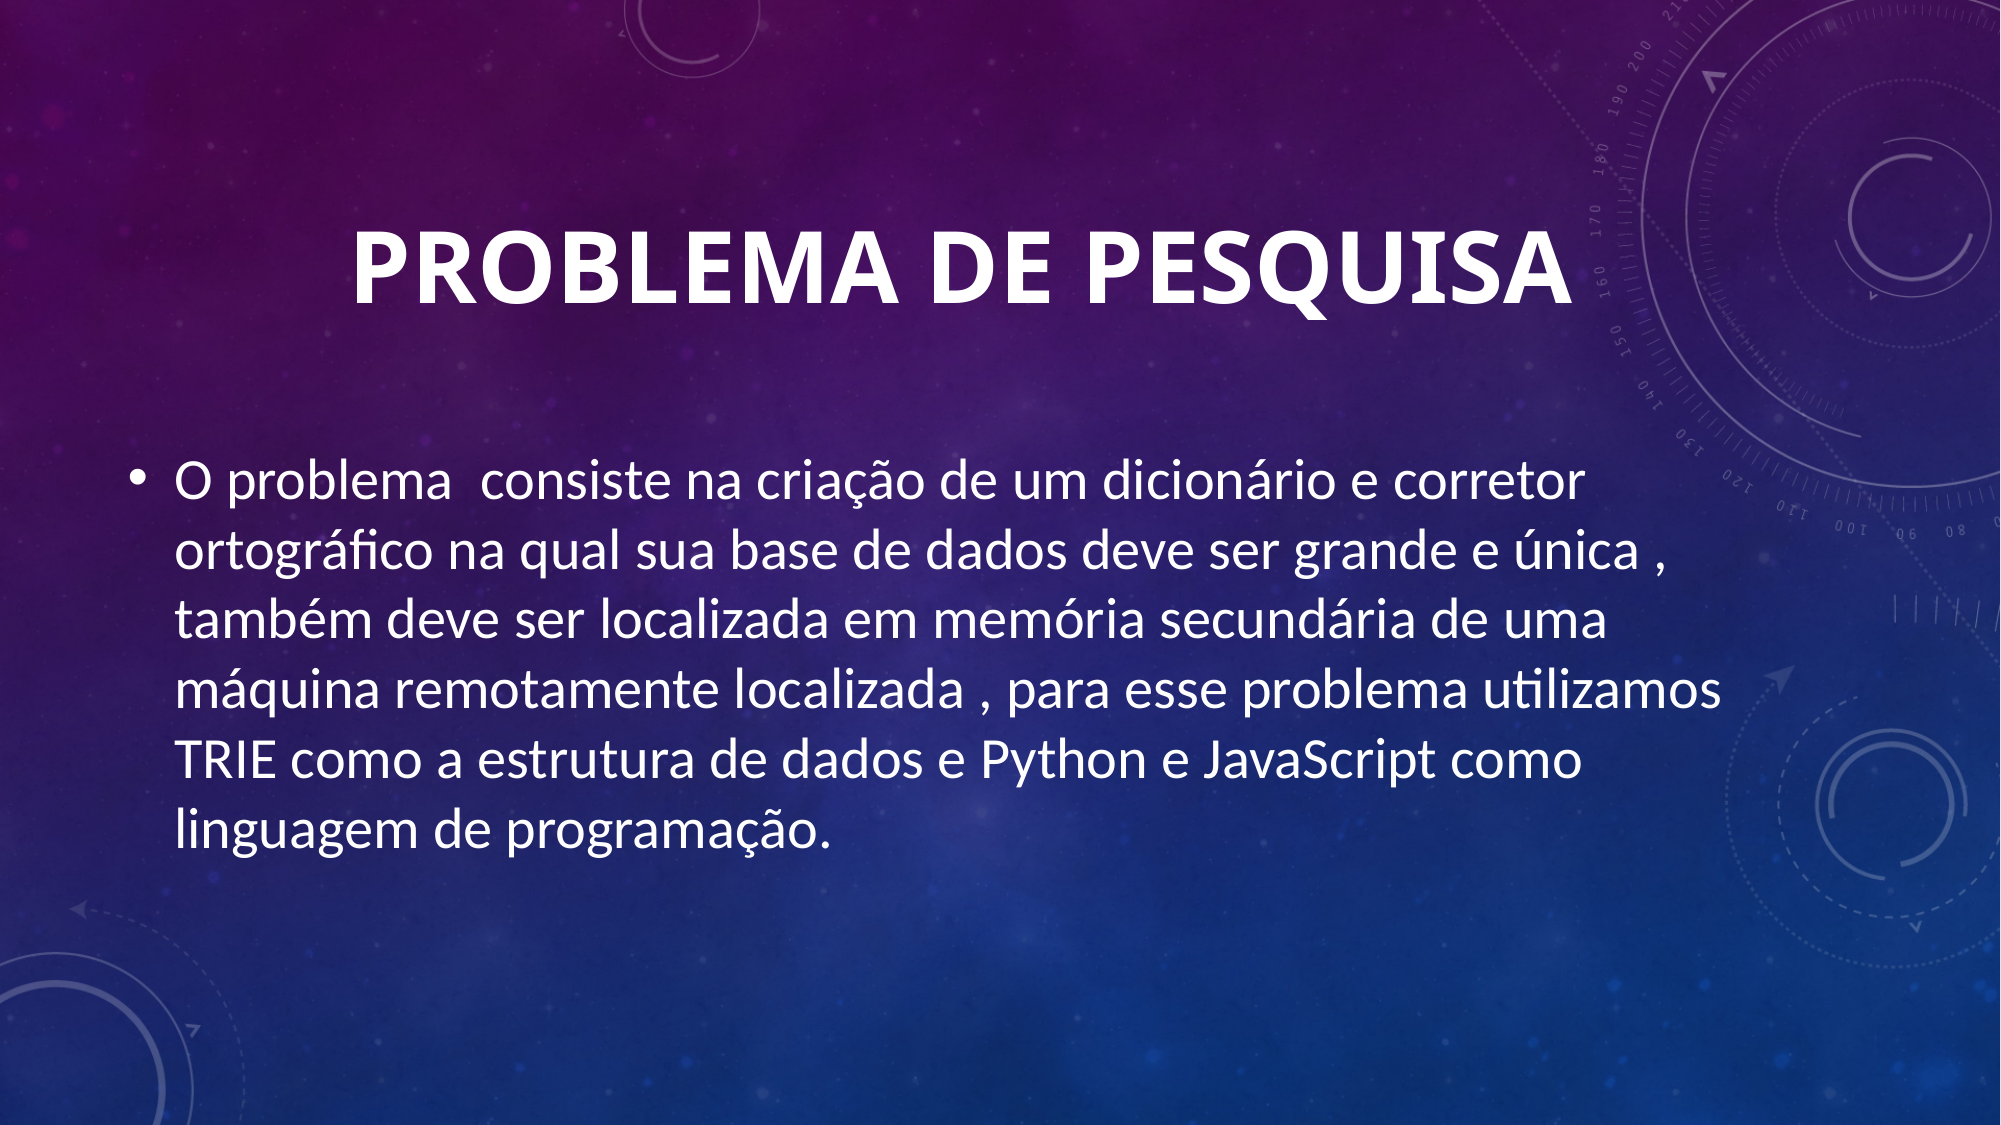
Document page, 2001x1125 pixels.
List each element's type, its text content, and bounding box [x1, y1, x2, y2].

title PROBLEMA DE PESQUISA [38, 99, 1884, 427]
list O problema consiste na criação de um dicionário e corretor ortográfico na qual sua base de dados deve ser grande e única , também deve ser localizada em memória secundária de uma máquina remotamente localizada , para esse problema utilizamos TRIE como a estrutura de dados e Python e JavaScript como linguagem de programação. [112, 351, 1775, 950]
picture [0, 0, 2001, 1125]
